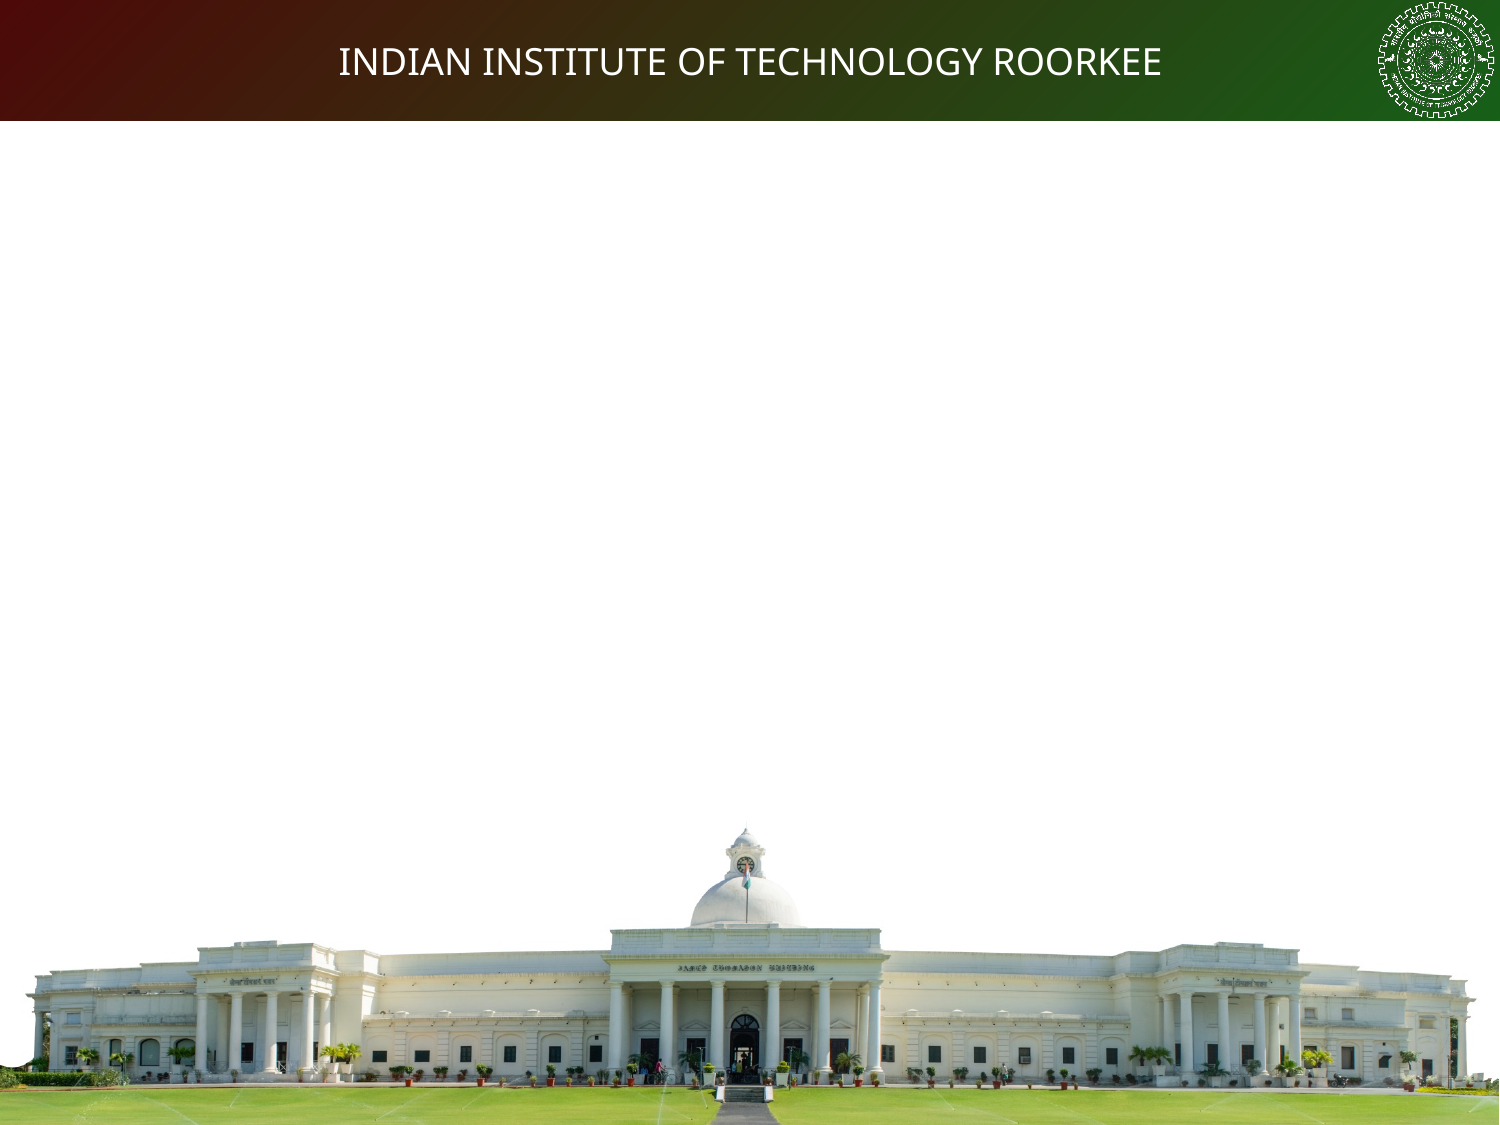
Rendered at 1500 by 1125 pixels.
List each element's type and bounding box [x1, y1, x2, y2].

picture [0, 821, 1499, 1125]
picture [1374, 0, 1499, 120]
